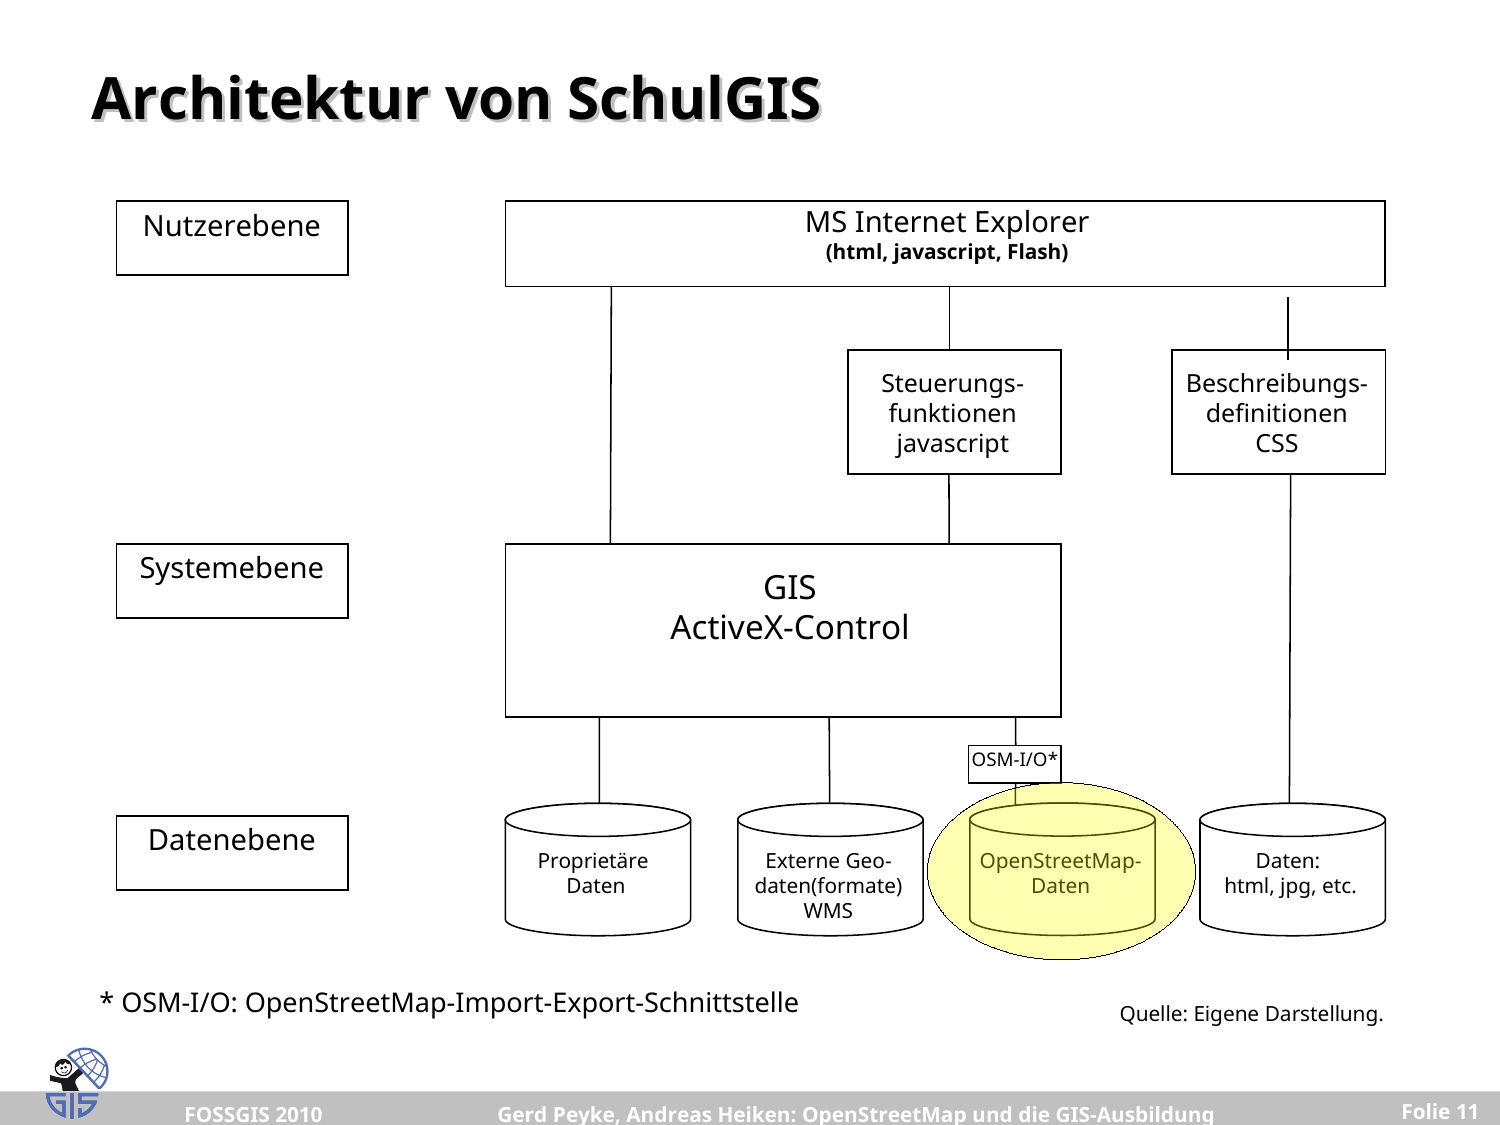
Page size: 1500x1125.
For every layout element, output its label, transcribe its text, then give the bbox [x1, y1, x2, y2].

text_box Daten: html, jpg, etc. [1203, 848, 1378, 924]
picture [44, 1047, 110, 1120]
text_box Nutzerebene [116, 201, 348, 276]
text_box MS Internet Explorer (html, javascript, Flash) [514, 201, 1381, 290]
text_box Proprietäre Daten [508, 848, 683, 924]
text_box GIS ActiveX-Control [538, 560, 1042, 697]
text_box [1200, 821, 1386, 936]
text_box [505, 822, 691, 936]
text_box [847, 349, 1061, 475]
text_box [1381, 201, 1386, 287]
text_box * OSM-I/O: OpenStreetMap-Import-Export-Schnittstelle [99, 985, 847, 1022]
title Architektur von SchulGIS [76, 45, 1331, 149]
text_box Beschreibungs-definitionen CSS [1173, 361, 1381, 467]
text_box Steuerungs- funktionen javascript [849, 361, 1057, 467]
text_box [505, 201, 514, 287]
text_box Externe Geo- daten(formate) WMS [741, 848, 916, 924]
text_box Quelle: Eigene Darstellung. [995, 992, 1399, 1034]
text_box [927, 782, 1196, 960]
text_box Systemebene [116, 543, 348, 619]
text_box [505, 543, 1062, 718]
text_box [1172, 349, 1386, 475]
text_box [737, 821, 924, 936]
text_box OSM-I/O* [968, 745, 1062, 783]
text_box Datenebene [116, 815, 348, 891]
